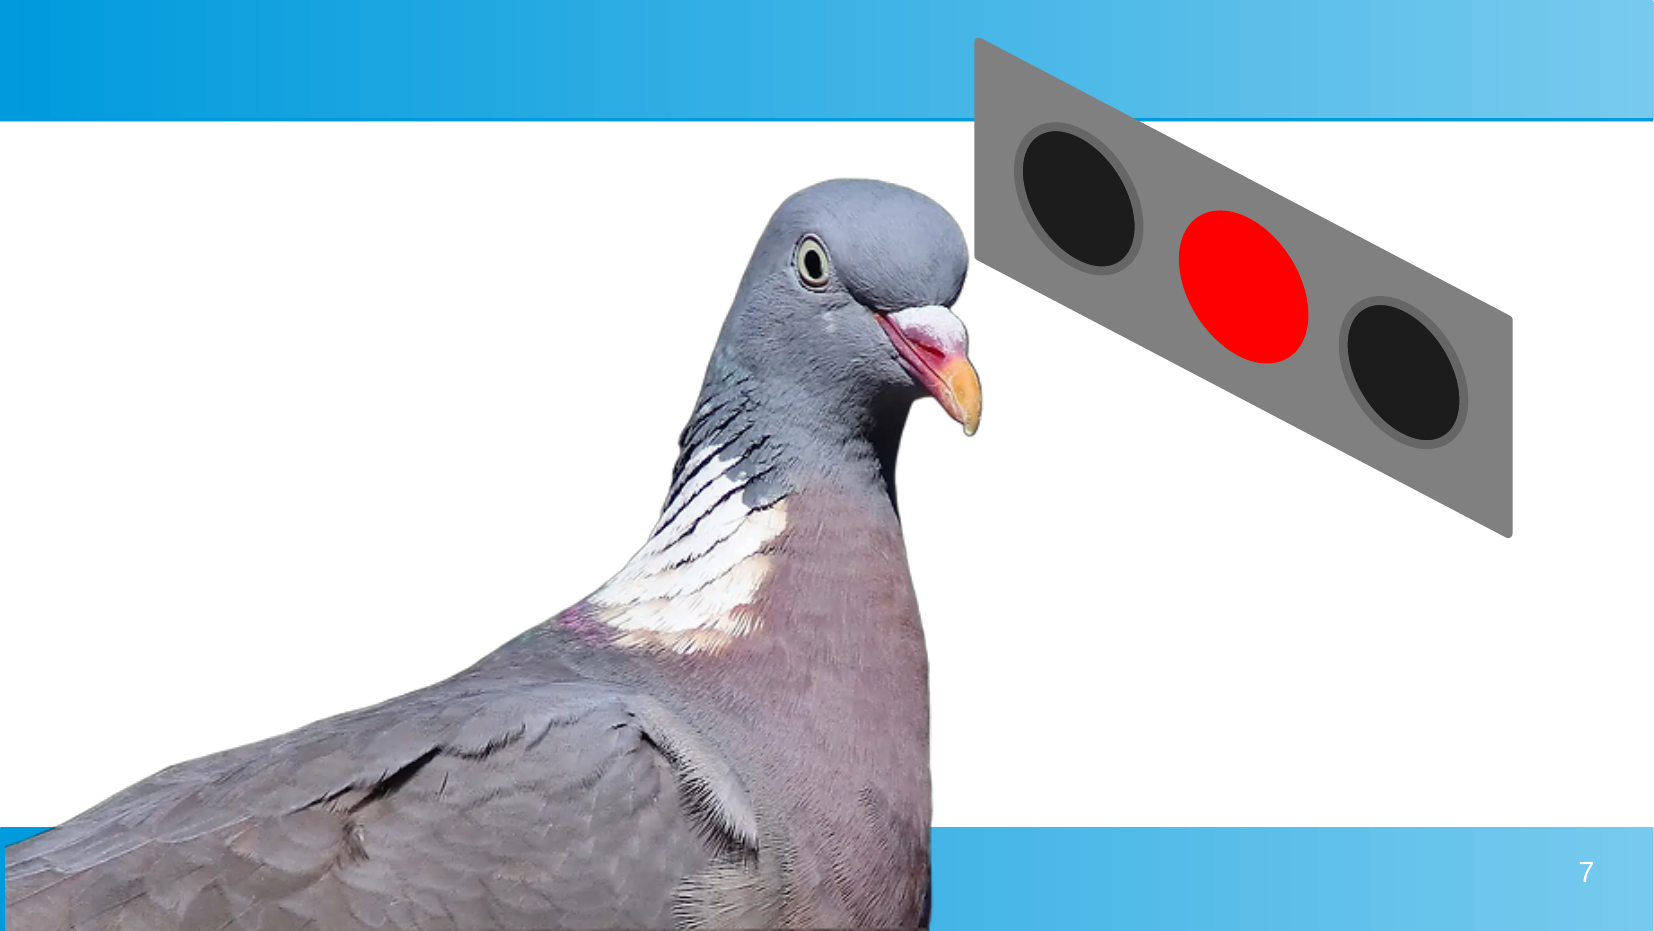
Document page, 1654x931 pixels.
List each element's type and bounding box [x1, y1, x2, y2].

picture [5, 130, 1007, 931]
text_box [978, 42, 1509, 534]
